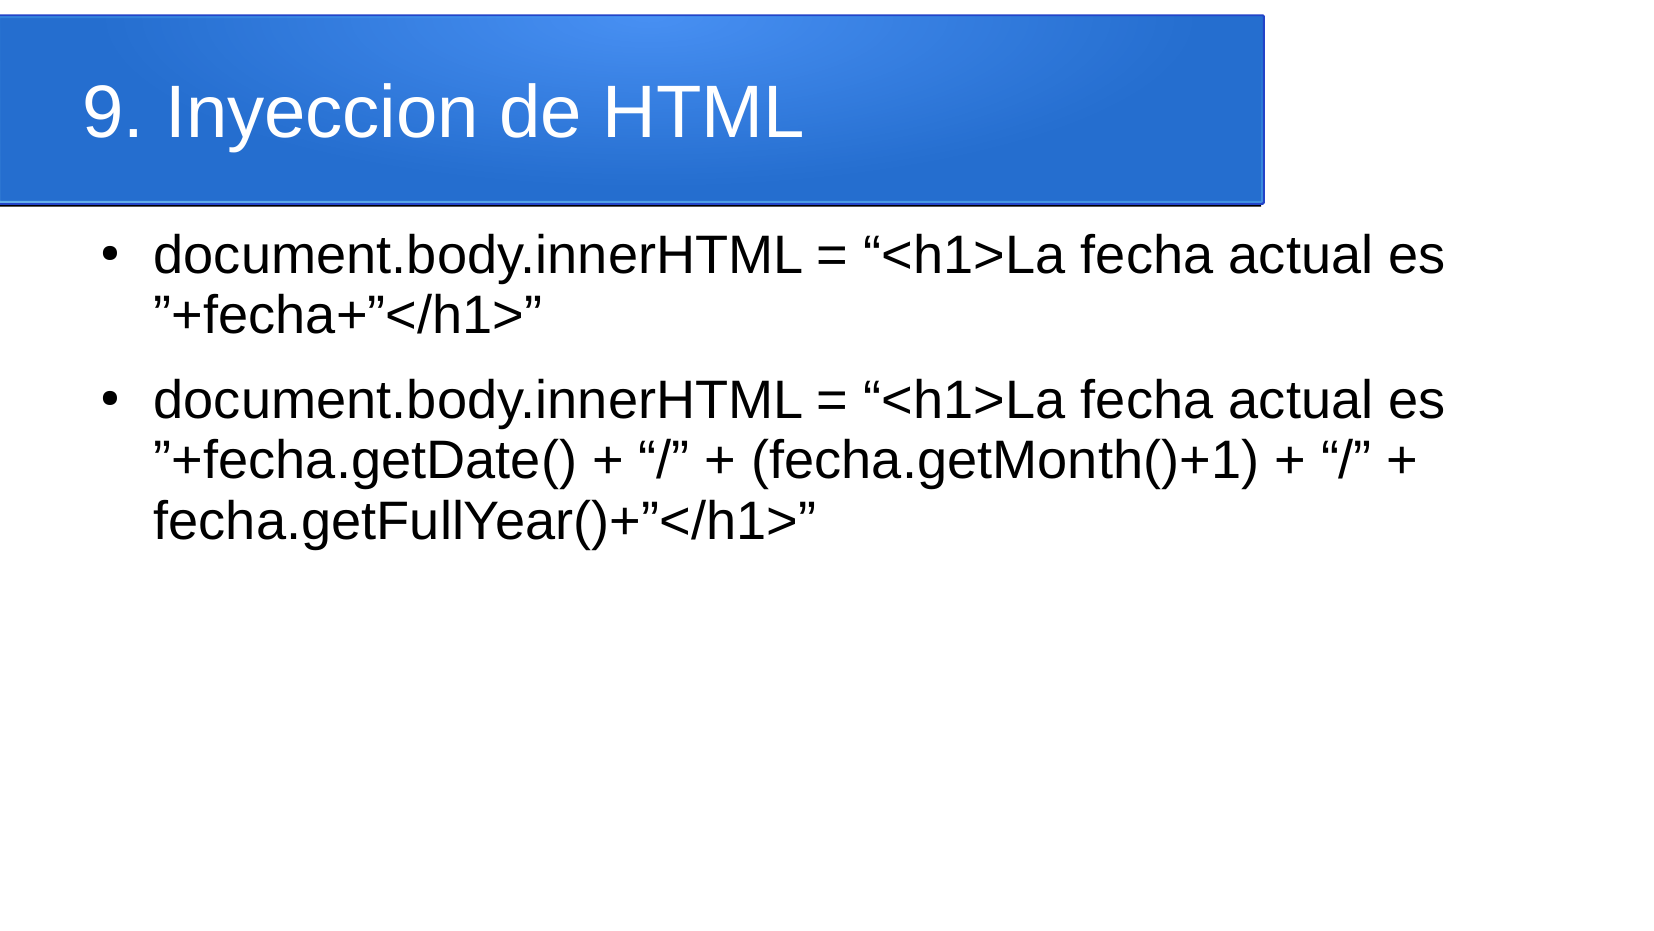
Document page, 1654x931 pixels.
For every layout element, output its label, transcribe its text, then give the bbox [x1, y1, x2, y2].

list document.body.innerHTML = “<h1>La fecha actual es ”+fecha+”</h1>” document.body.innerHTML = “<h1>La fecha actual es ”+fecha.getDate() + “/” + (fecha.getMonth()+1) + “/” + fecha.getFullYear()+”</h1>” [82, 224, 1571, 764]
title 9. Inyeccion de HTML [82, 35, 1235, 189]
